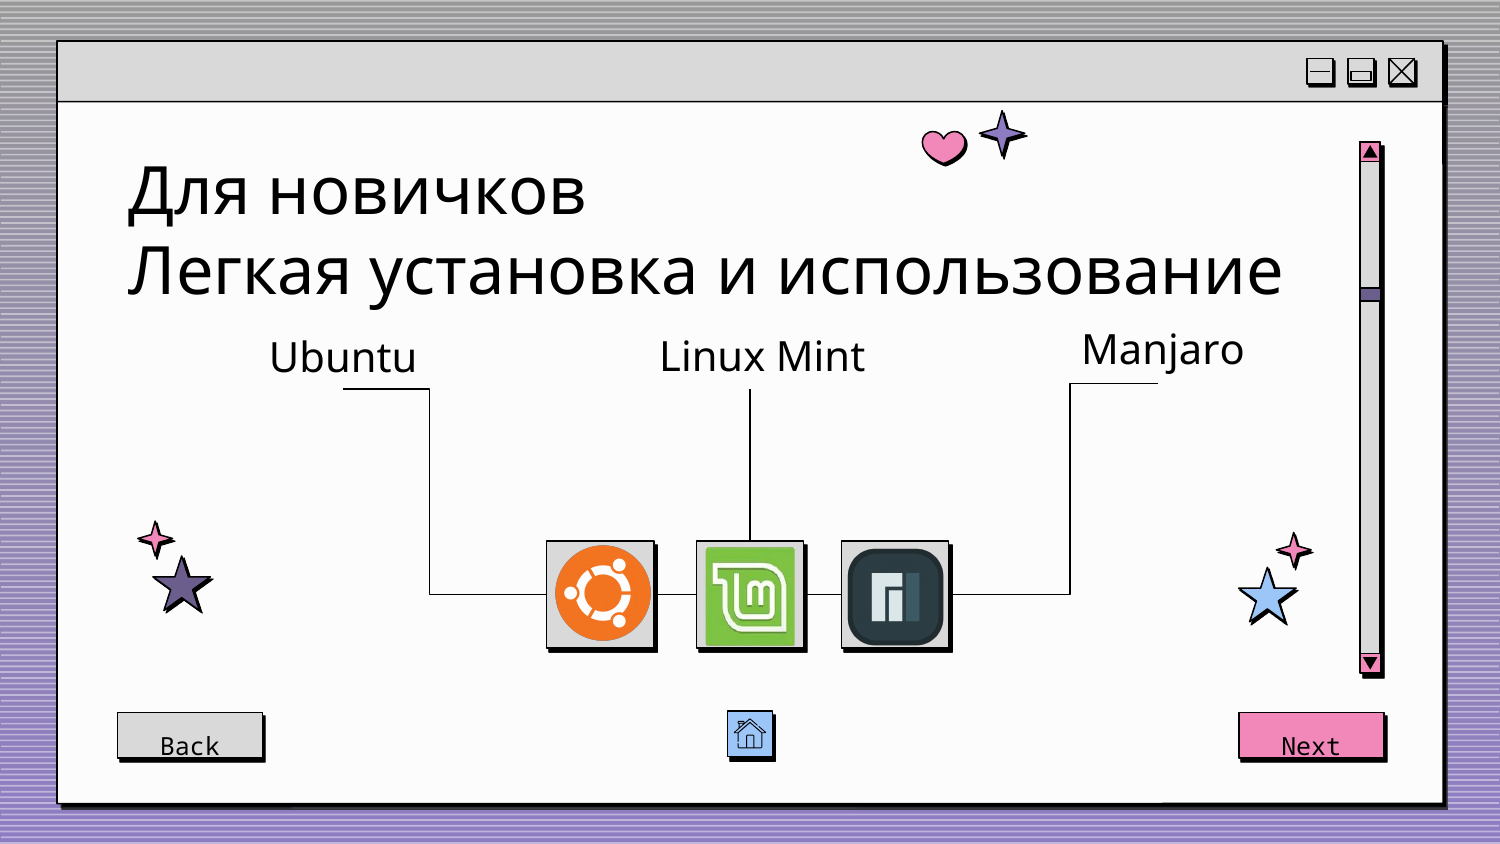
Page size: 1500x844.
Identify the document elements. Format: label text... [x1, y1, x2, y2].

text_box [117, 712, 263, 758]
subtitle Ubuntu [172, 316, 515, 390]
text_box [546, 540, 655, 648]
text_box [727, 711, 773, 757]
text_box [1239, 712, 1384, 758]
text_box [1360, 214, 1380, 673]
text_box [152, 556, 211, 611]
picture [550, 540, 656, 646]
text_box [841, 540, 949, 648]
text_box [979, 110, 1025, 156]
picture [847, 548, 944, 646]
text_box [922, 131, 966, 164]
text_box [696, 540, 804, 648]
subtitle Manjaro [992, 307, 1335, 382]
text_box [1276, 532, 1312, 568]
subtitle Next [1250, 714, 1373, 753]
subtitle Back [129, 714, 251, 753]
picture [705, 547, 795, 646]
text_box [1238, 567, 1297, 622]
subtitle Linux Mint [591, 315, 934, 389]
text_box [137, 521, 173, 556]
title Для новичков Легкая установка и использование [114, 132, 1381, 214]
